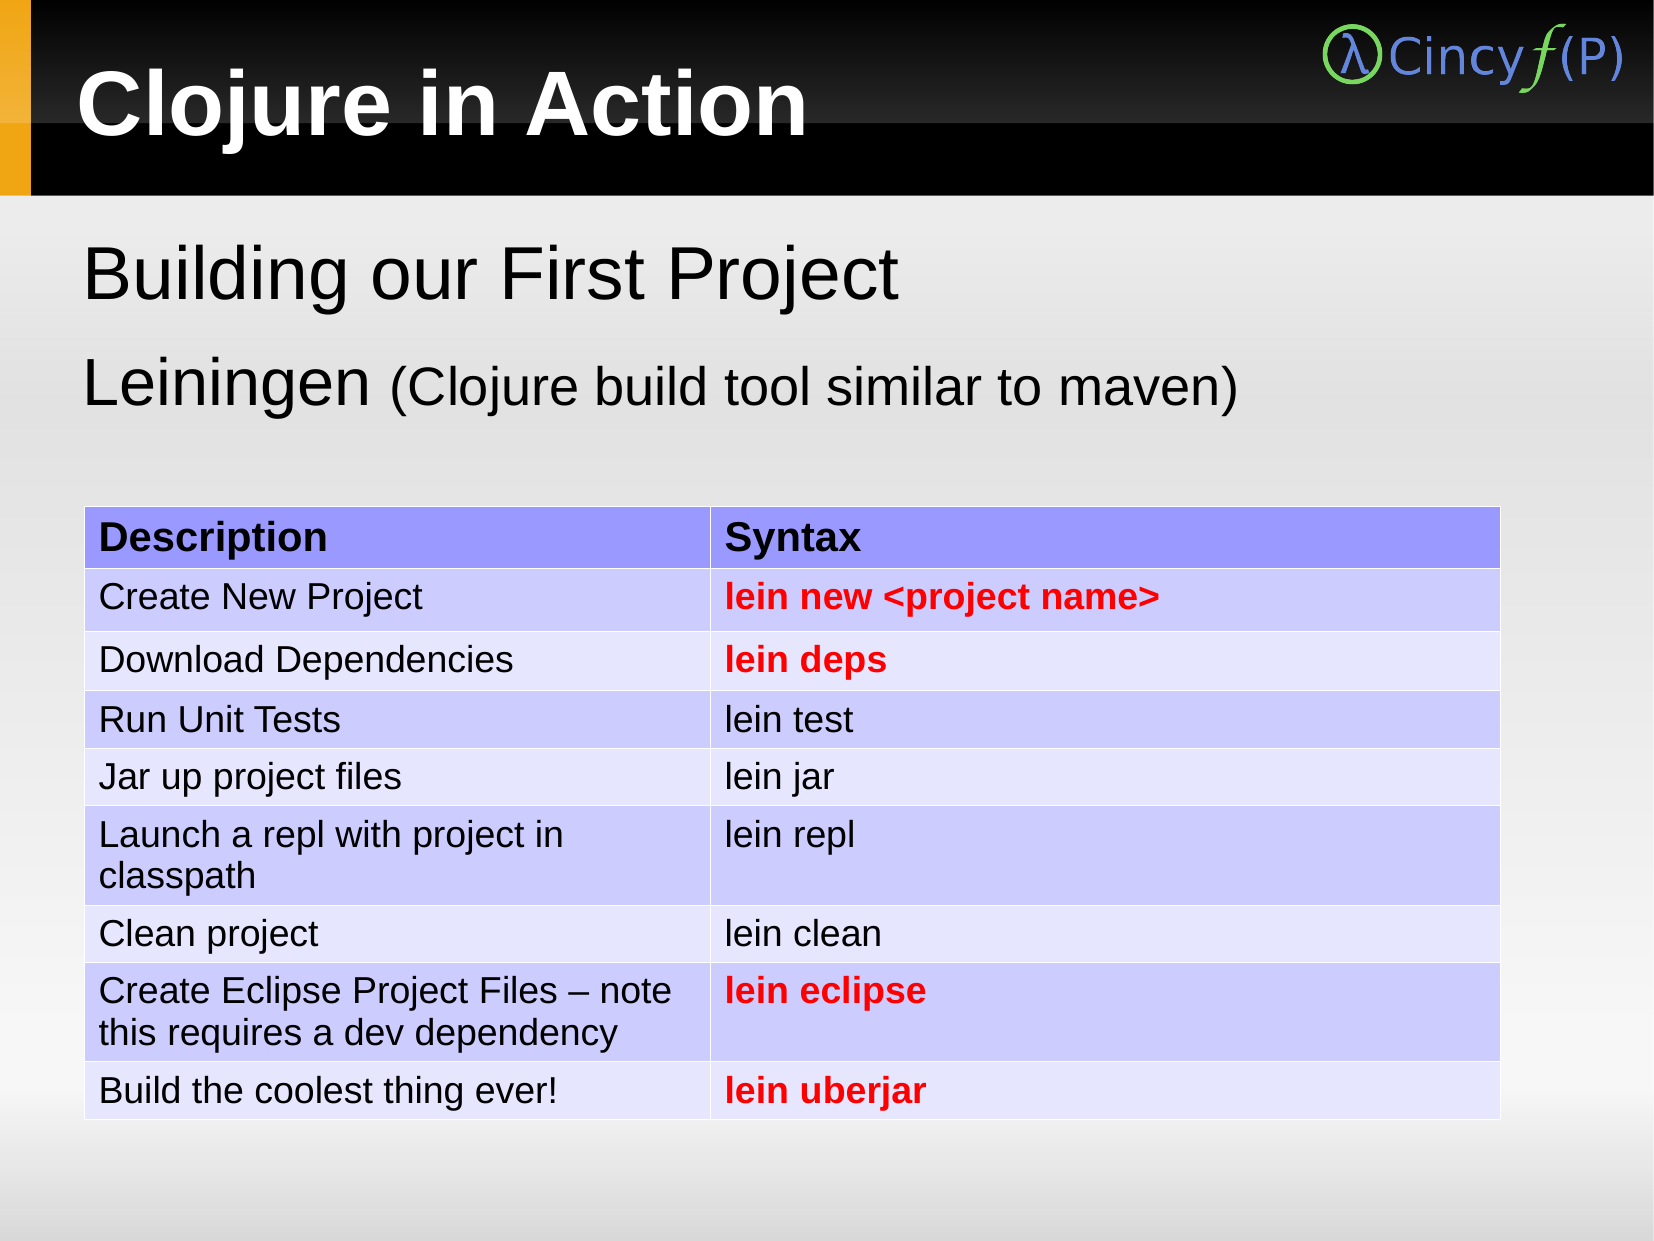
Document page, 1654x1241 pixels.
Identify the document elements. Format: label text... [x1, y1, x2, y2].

table_cell lein uberjar [711, 1062, 1500, 1119]
table_header Syntax [711, 507, 1500, 568]
table_cell Clean project [85, 906, 710, 962]
table_cell Jar up project files [85, 749, 710, 805]
title Clojure in Action [76, 0, 1565, 208]
table_cell lein repl [711, 806, 1500, 905]
table_cell Run Unit Tests [85, 691, 710, 748]
table_cell Build the coolest thing ever! [85, 1062, 710, 1119]
table_header Description [85, 507, 710, 568]
table_cell Download Dependencies [85, 632, 710, 690]
picture [0, 0, 1654, 1241]
table_cell Create New Project [85, 569, 710, 631]
table_cell Launch a repl with project in classpath [85, 806, 710, 905]
table_cell lein test [711, 691, 1500, 748]
table_cell lein deps [711, 632, 1500, 690]
table_cell lein eclipse [711, 963, 1500, 1061]
list Building our First Project Leiningen (Clojure build tool similar to maven) [82, 231, 1388, 451]
table_cell lein new <project name> [711, 569, 1500, 631]
table_cell lein clean [711, 906, 1500, 962]
table_cell Create Eclipse Project Files – note this requires a dev dependency [85, 963, 710, 1061]
table_cell lein jar [711, 749, 1500, 805]
